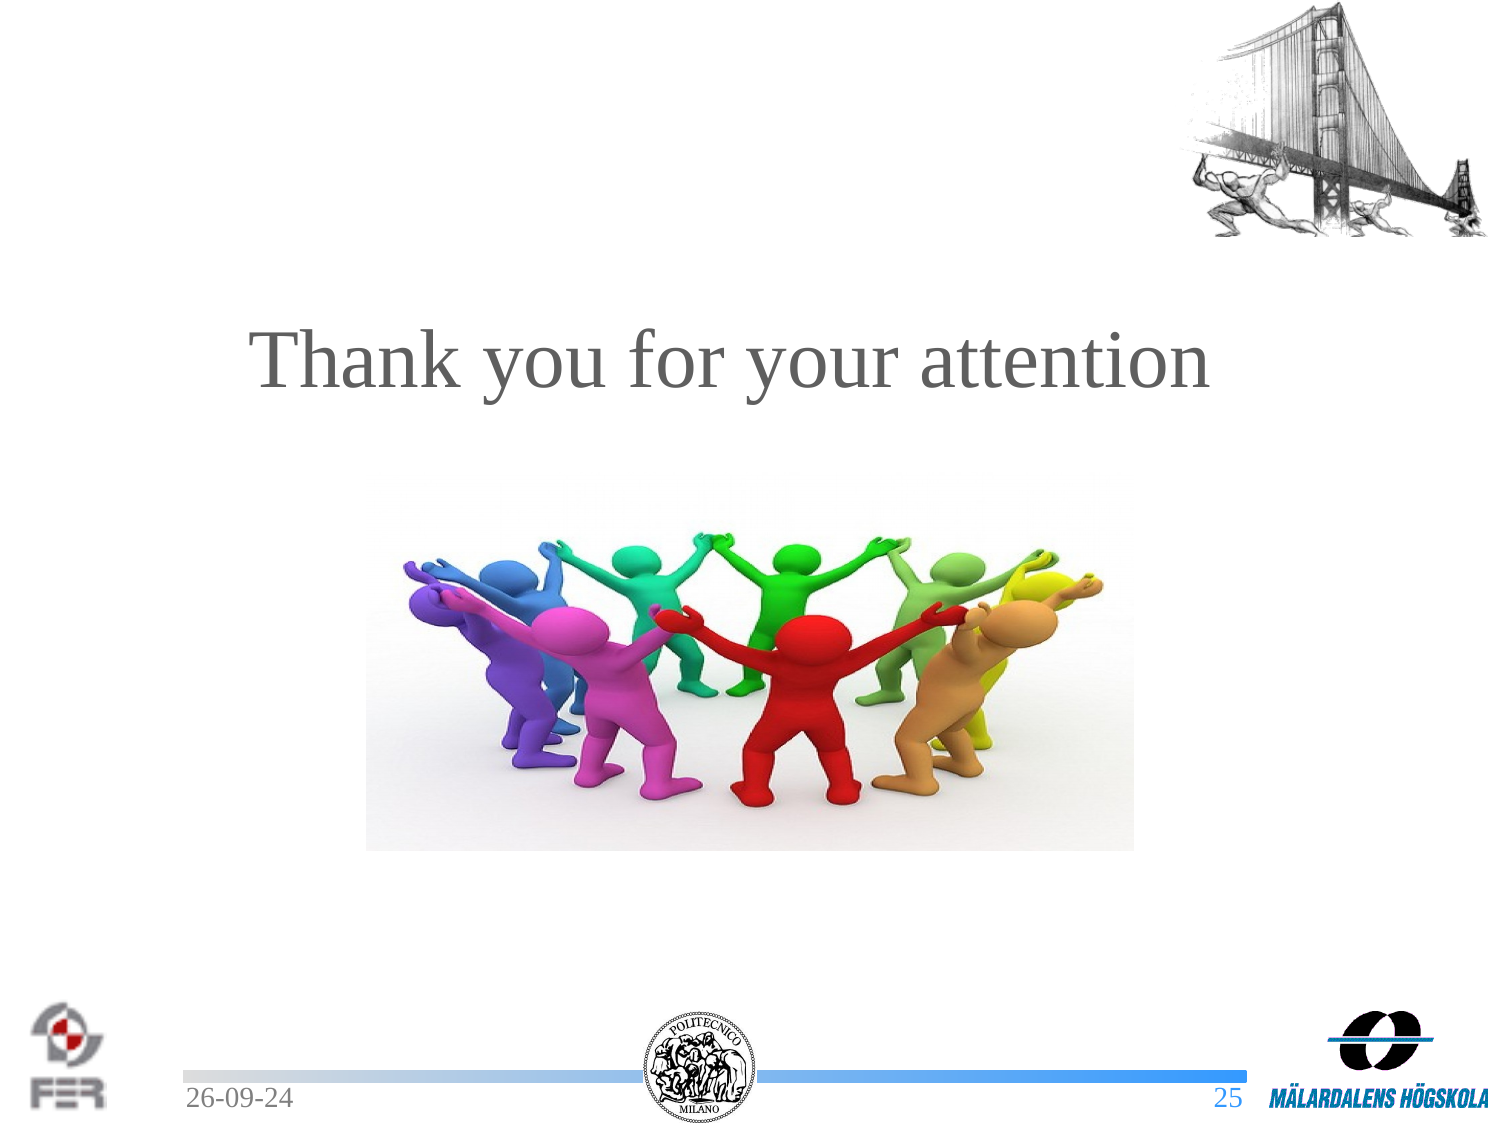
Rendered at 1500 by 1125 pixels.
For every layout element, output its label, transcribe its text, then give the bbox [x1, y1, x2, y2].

picture [1454, 1091, 1459, 1108]
text_box <numero> [1186, 1070, 1258, 1114]
picture [643, 1011, 757, 1123]
picture [1435, 1096, 1441, 1104]
picture [29, 987, 107, 1125]
title Thank you for your attention [55, 259, 1406, 448]
picture [1368, 1093, 1374, 1104]
picture [366, 472, 1134, 851]
picture [1175, 0, 1488, 237]
text_box 13-12-18 [171, 1070, 396, 1114]
picture [1269, 1011, 1488, 1108]
